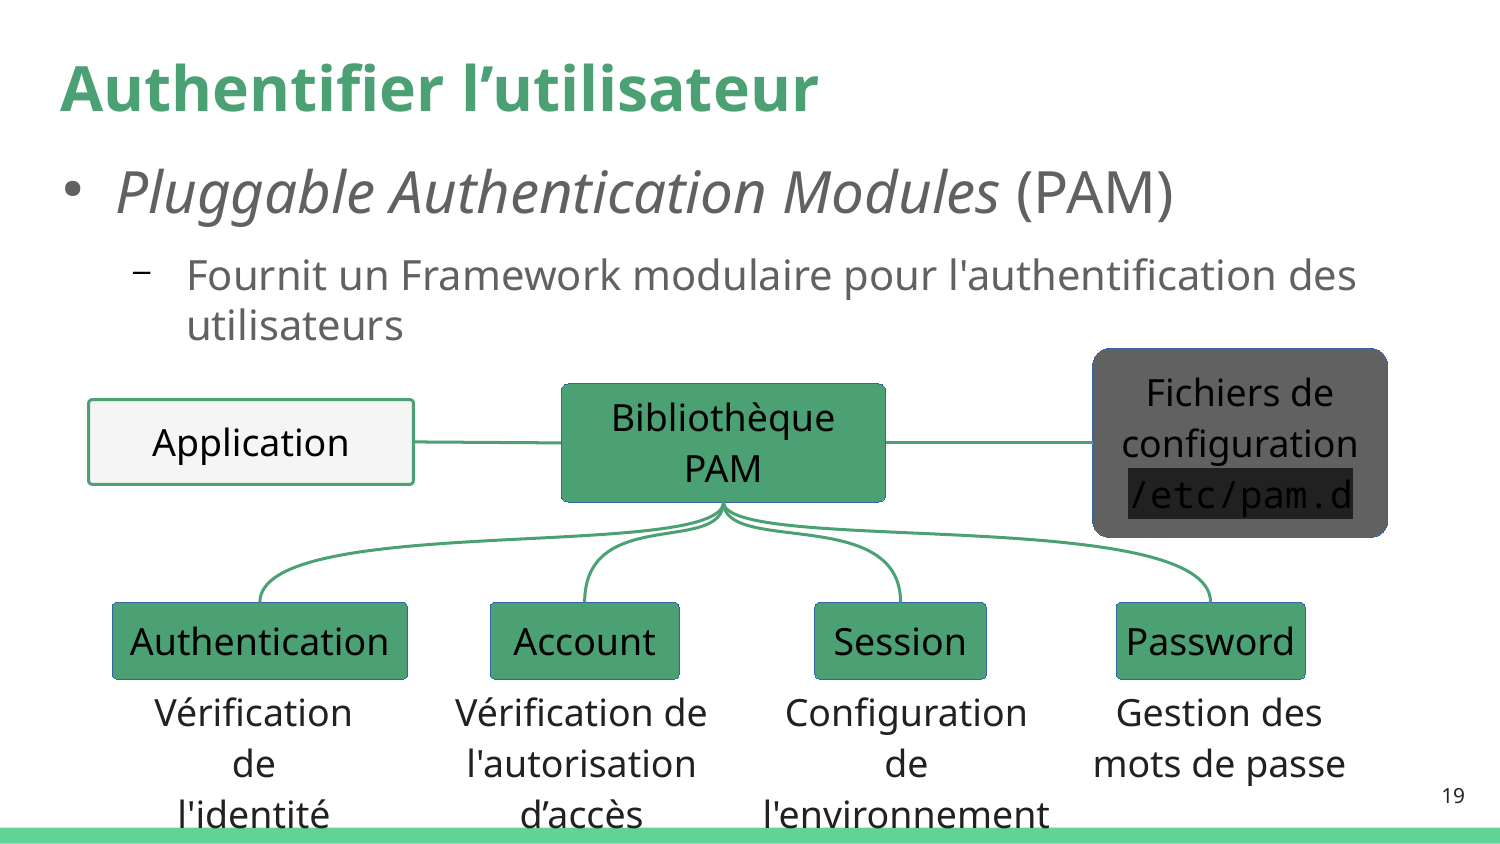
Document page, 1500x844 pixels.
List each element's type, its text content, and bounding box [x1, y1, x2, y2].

list Pluggable Authentication Modules (PAM) Fournit un Framework modulaire pour l'authentification des utilisateurs [29, 129, 1430, 365]
text_box Session [814, 602, 987, 679]
text_box Application [88, 399, 414, 485]
text_box Authentication [112, 602, 408, 680]
text_box Vérification de l'identité [135, 679, 373, 792]
text_box Bibliothèque PAM [561, 383, 886, 503]
text_box Configuration de l'environnement utilisateur [744, 679, 1062, 841]
text_box Vérification de l'autorisation d’accès [419, 679, 744, 841]
text_box Account [490, 602, 680, 679]
title Authentifier l’utilisateur [45, 22, 1477, 117]
slide_number <numéro> [1389, 764, 1480, 830]
text_box Gestion des mots de passe [1062, 679, 1376, 841]
text_box Fichiers de configuration /etc/pam.d [1092, 348, 1388, 538]
text_box Password [1116, 602, 1306, 679]
